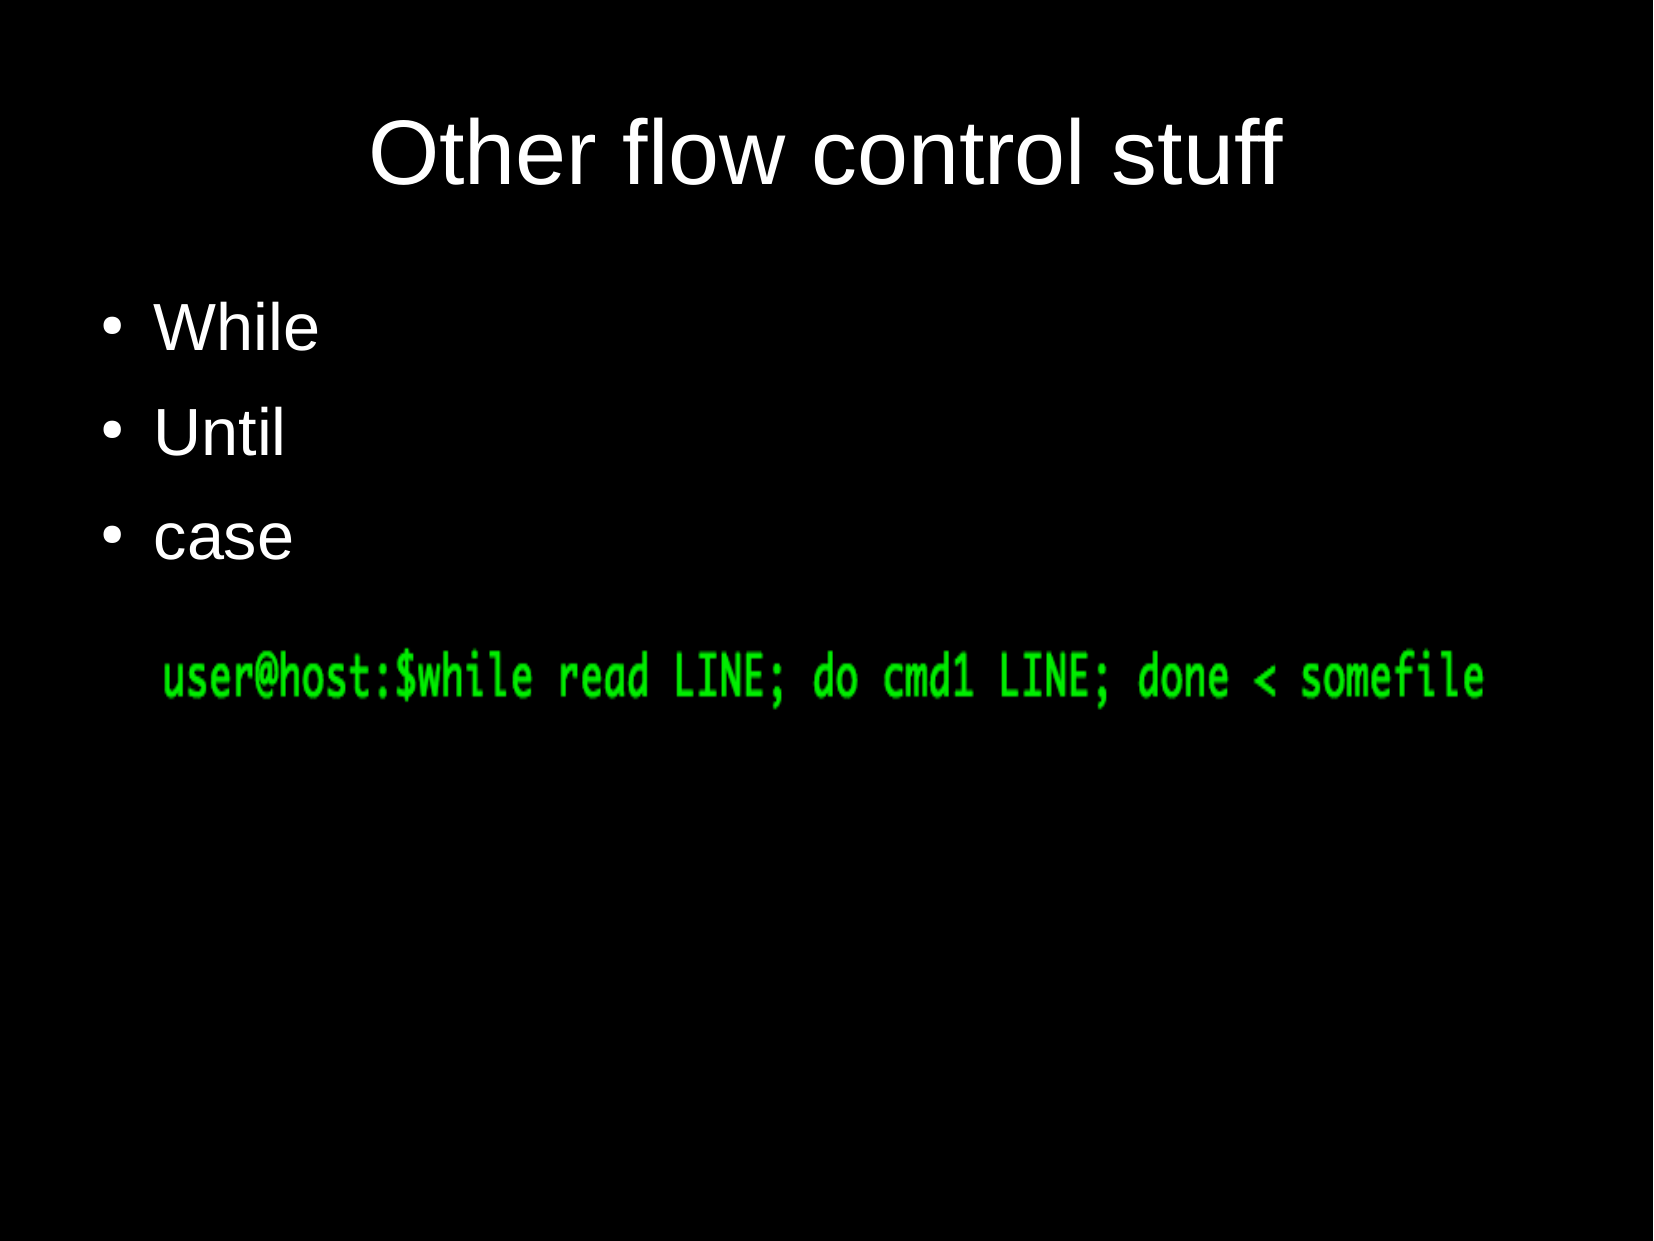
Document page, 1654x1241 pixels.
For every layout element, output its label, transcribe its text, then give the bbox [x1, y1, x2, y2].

title Other flow control stuff [82, 49, 1571, 257]
picture [155, 644, 1516, 721]
list While Until case [82, 290, 1538, 1010]
